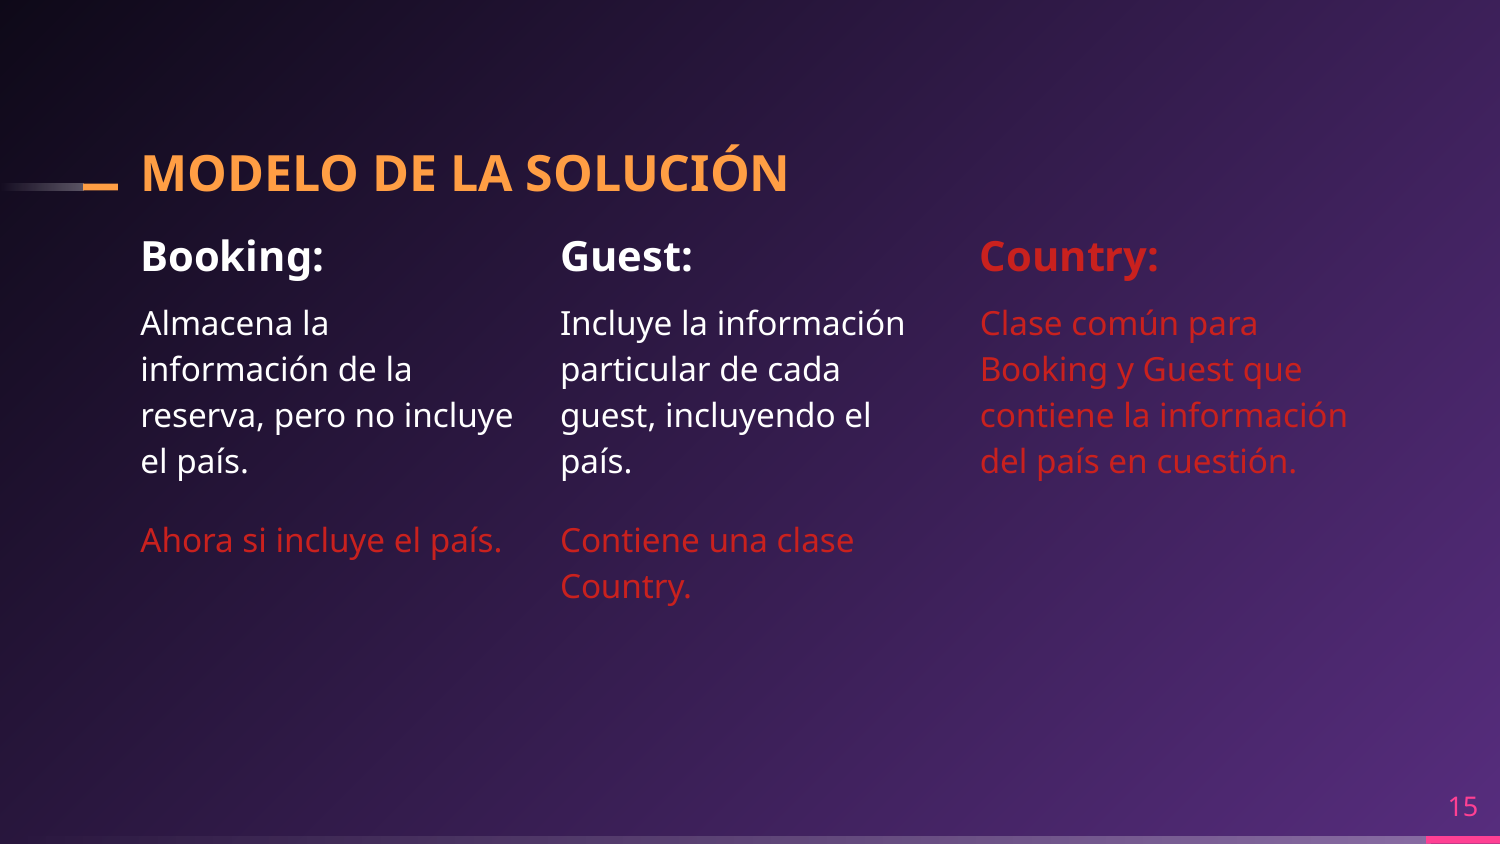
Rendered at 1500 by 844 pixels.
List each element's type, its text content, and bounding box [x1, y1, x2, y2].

list Booking: Almacena la información de la reserva, pero no incluye el país. Ahora si incluye el país. [140, 222, 521, 783]
list Guest: Incluye la información particular de cada guest, incluyendo el país. Contiene una clase Country. [560, 222, 940, 783]
list Country: Clase común para Booking y Guest que contiene la información del país en cuestión. [979, 222, 1360, 783]
slide_number <número> [1426, 779, 1500, 836]
title MODELO DE LA SOLUCIÓN [140, 137, 1360, 202]
